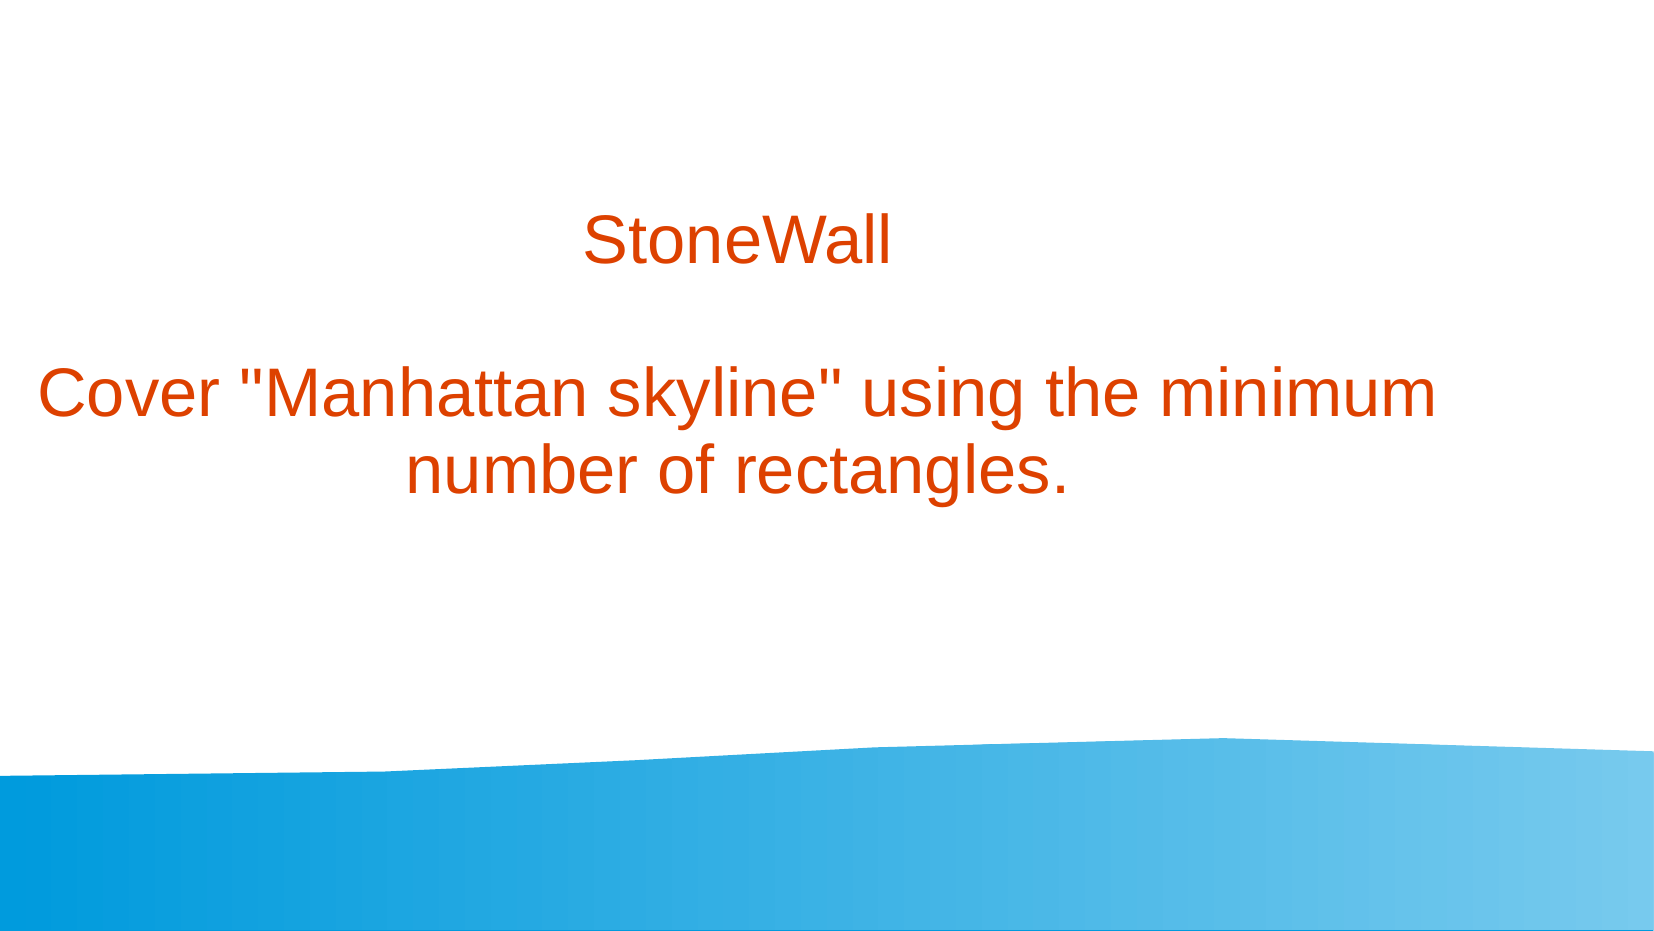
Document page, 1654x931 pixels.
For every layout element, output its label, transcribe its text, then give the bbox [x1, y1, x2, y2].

title StoneWall Cover "Manhattan skyline" using the minimum number of rectangles. [0, 124, 1477, 585]
